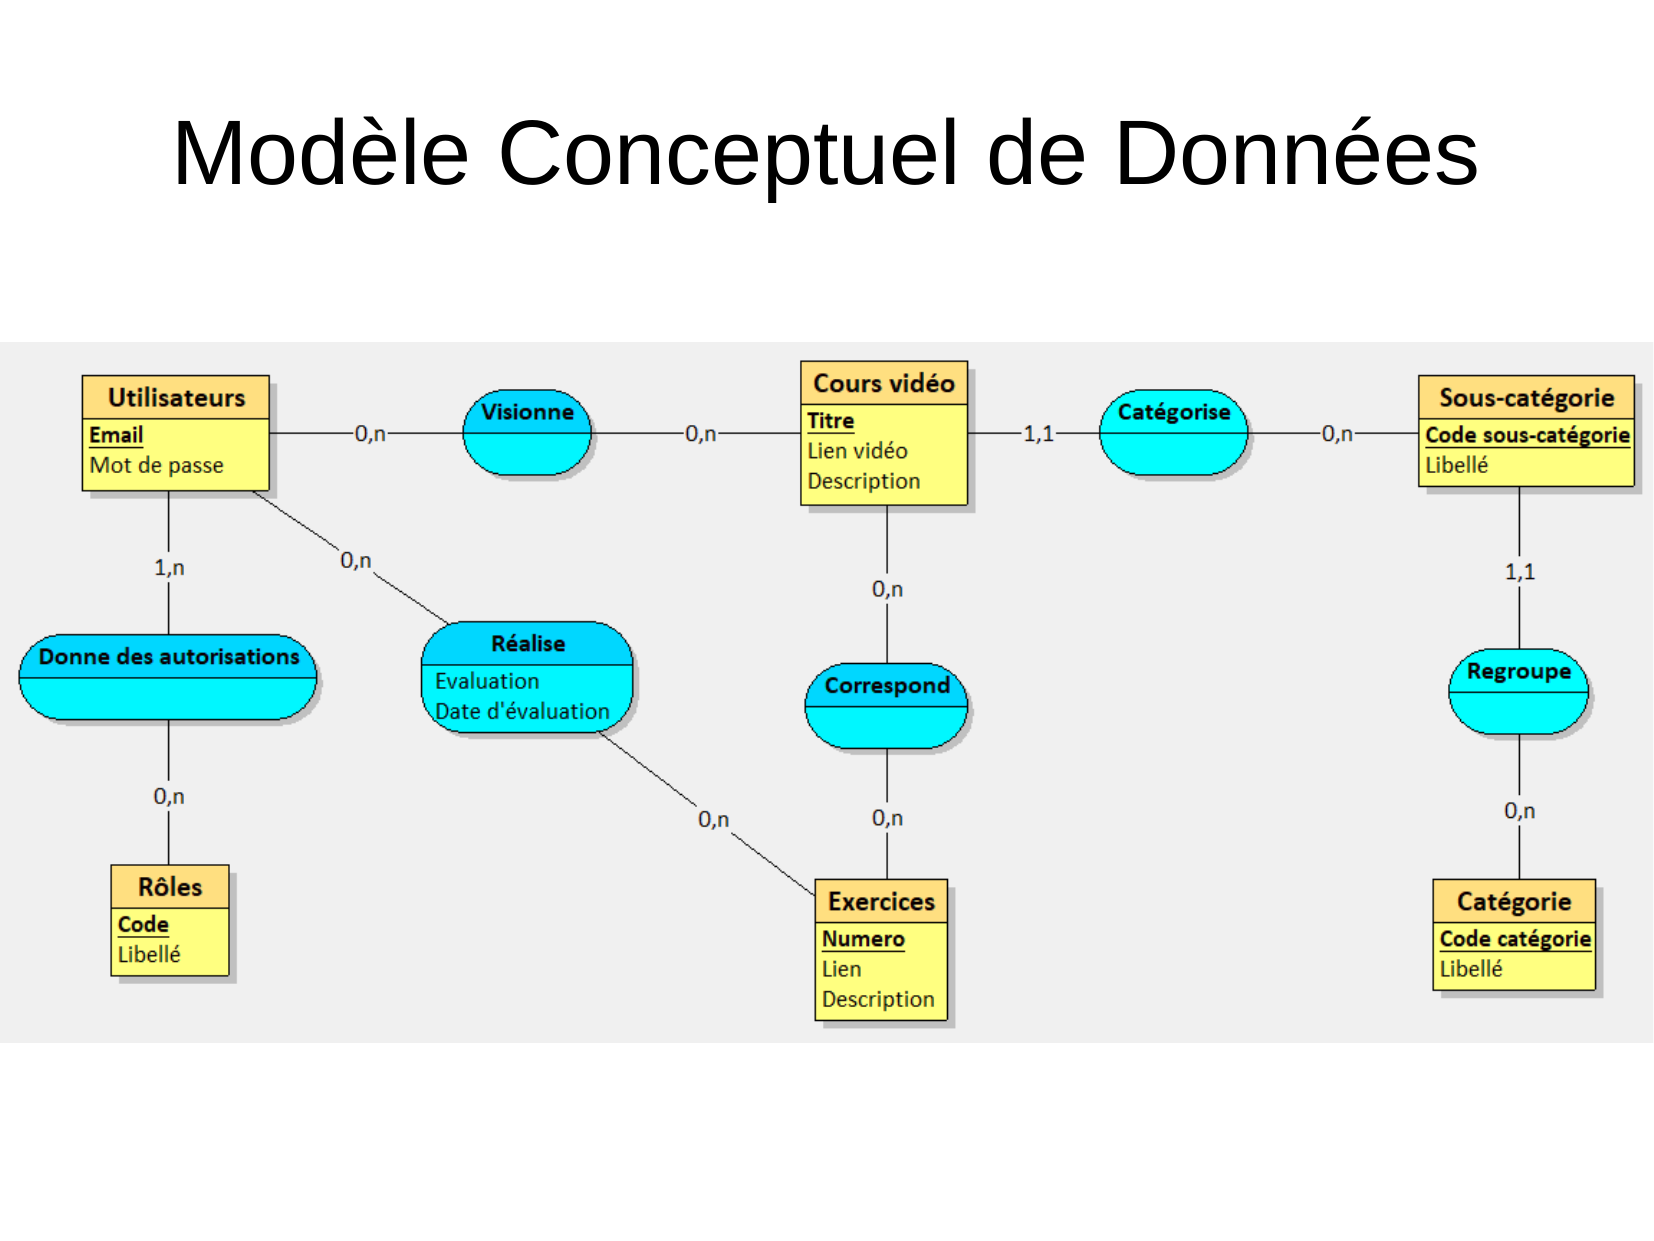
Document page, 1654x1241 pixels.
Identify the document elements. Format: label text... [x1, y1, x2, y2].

title Modèle Conceptuel de Données [82, 49, 1571, 257]
picture [0, 342, 1654, 1043]
